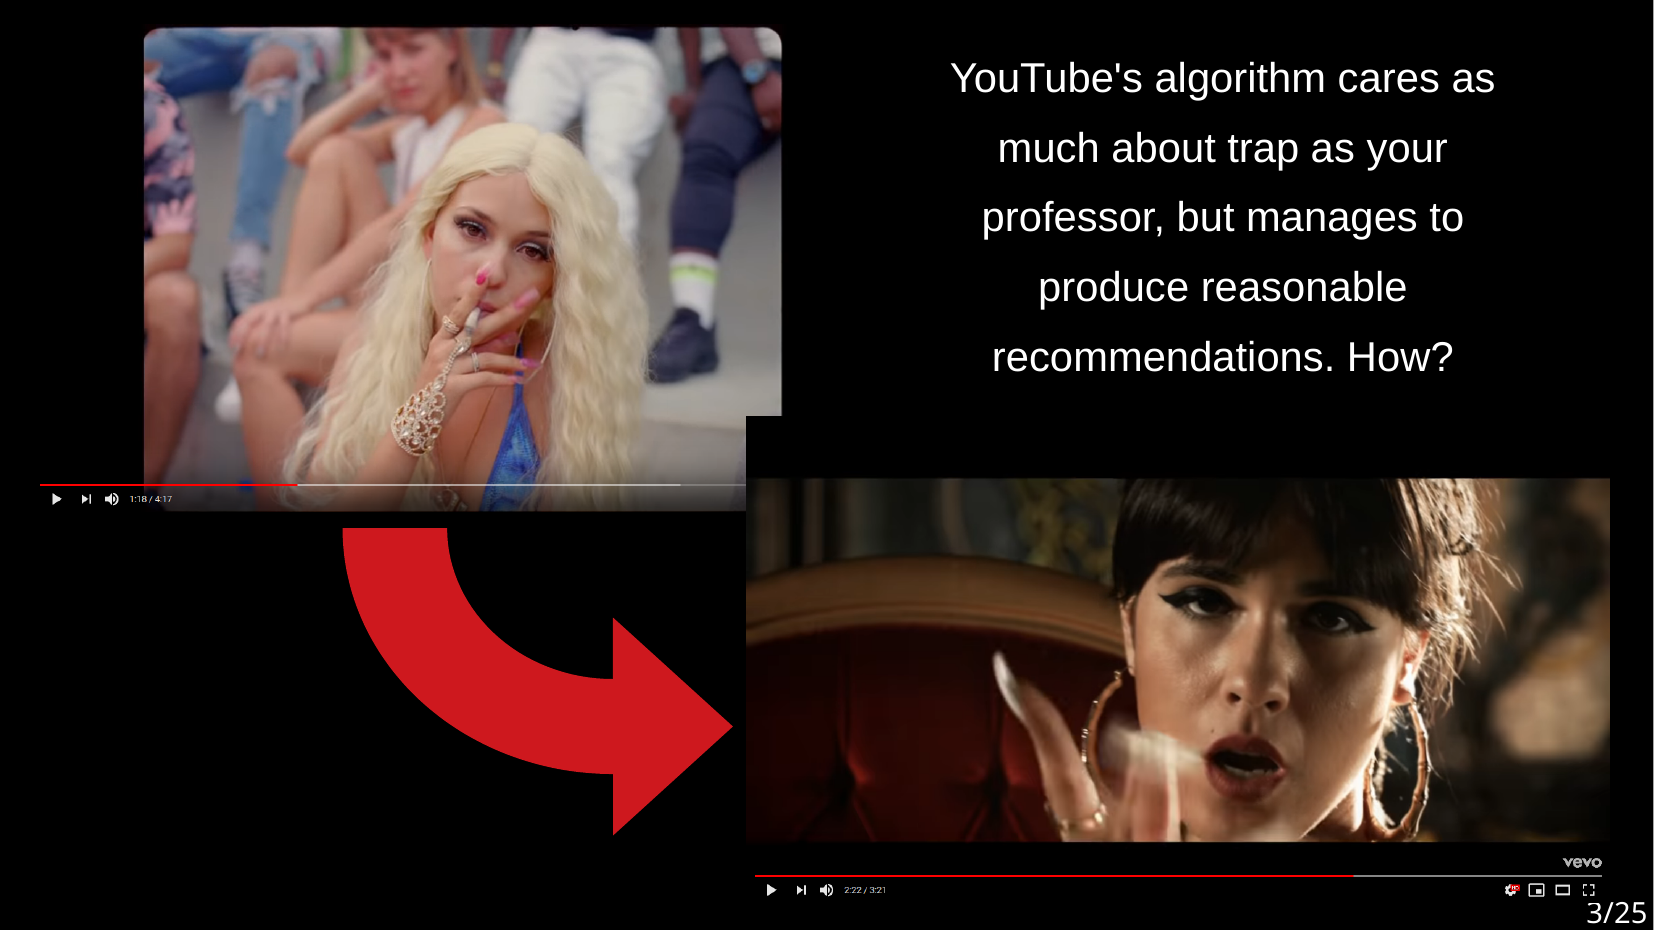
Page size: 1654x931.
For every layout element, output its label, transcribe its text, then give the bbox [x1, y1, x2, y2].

text_box [342, 528, 733, 836]
text_box YouTube's algorithm cares as much about trap as your professor, but manages to produce reasonable recommendations. How? [841, 21, 1605, 391]
picture [31, 24, 1610, 903]
